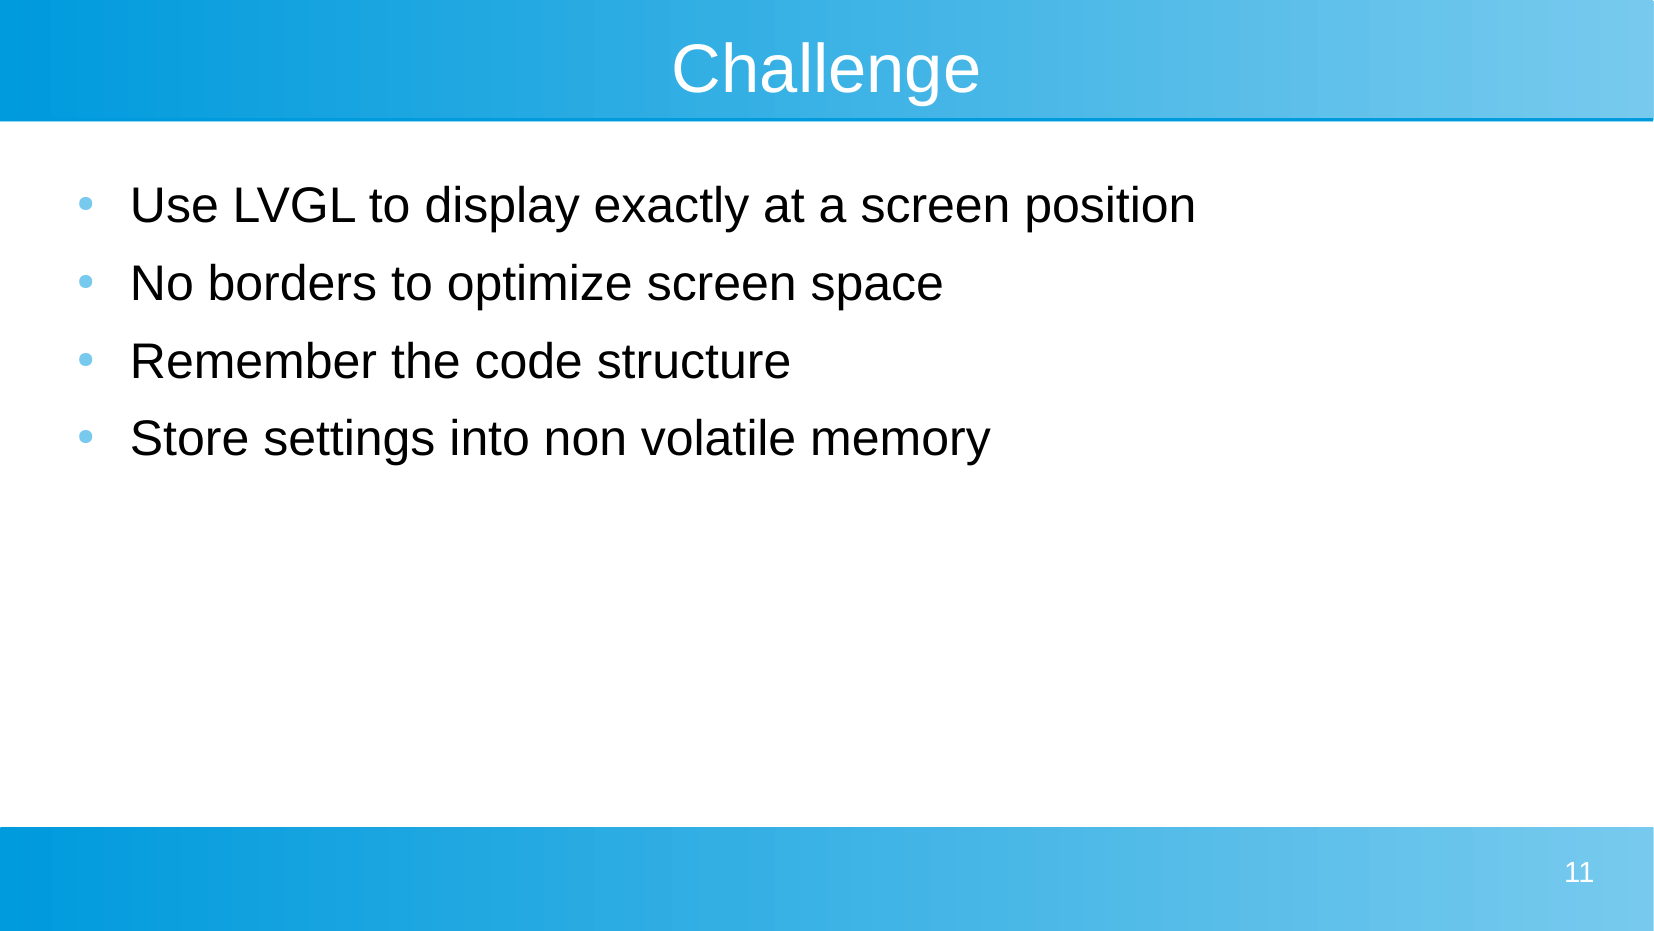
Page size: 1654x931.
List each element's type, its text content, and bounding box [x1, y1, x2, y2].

list Use LVGL to display exactly at a screen position No borders to optimize screen space Remember the code structure Store settings into non volatile memory [59, 177, 1595, 768]
title Challenge [59, 29, 1595, 108]
